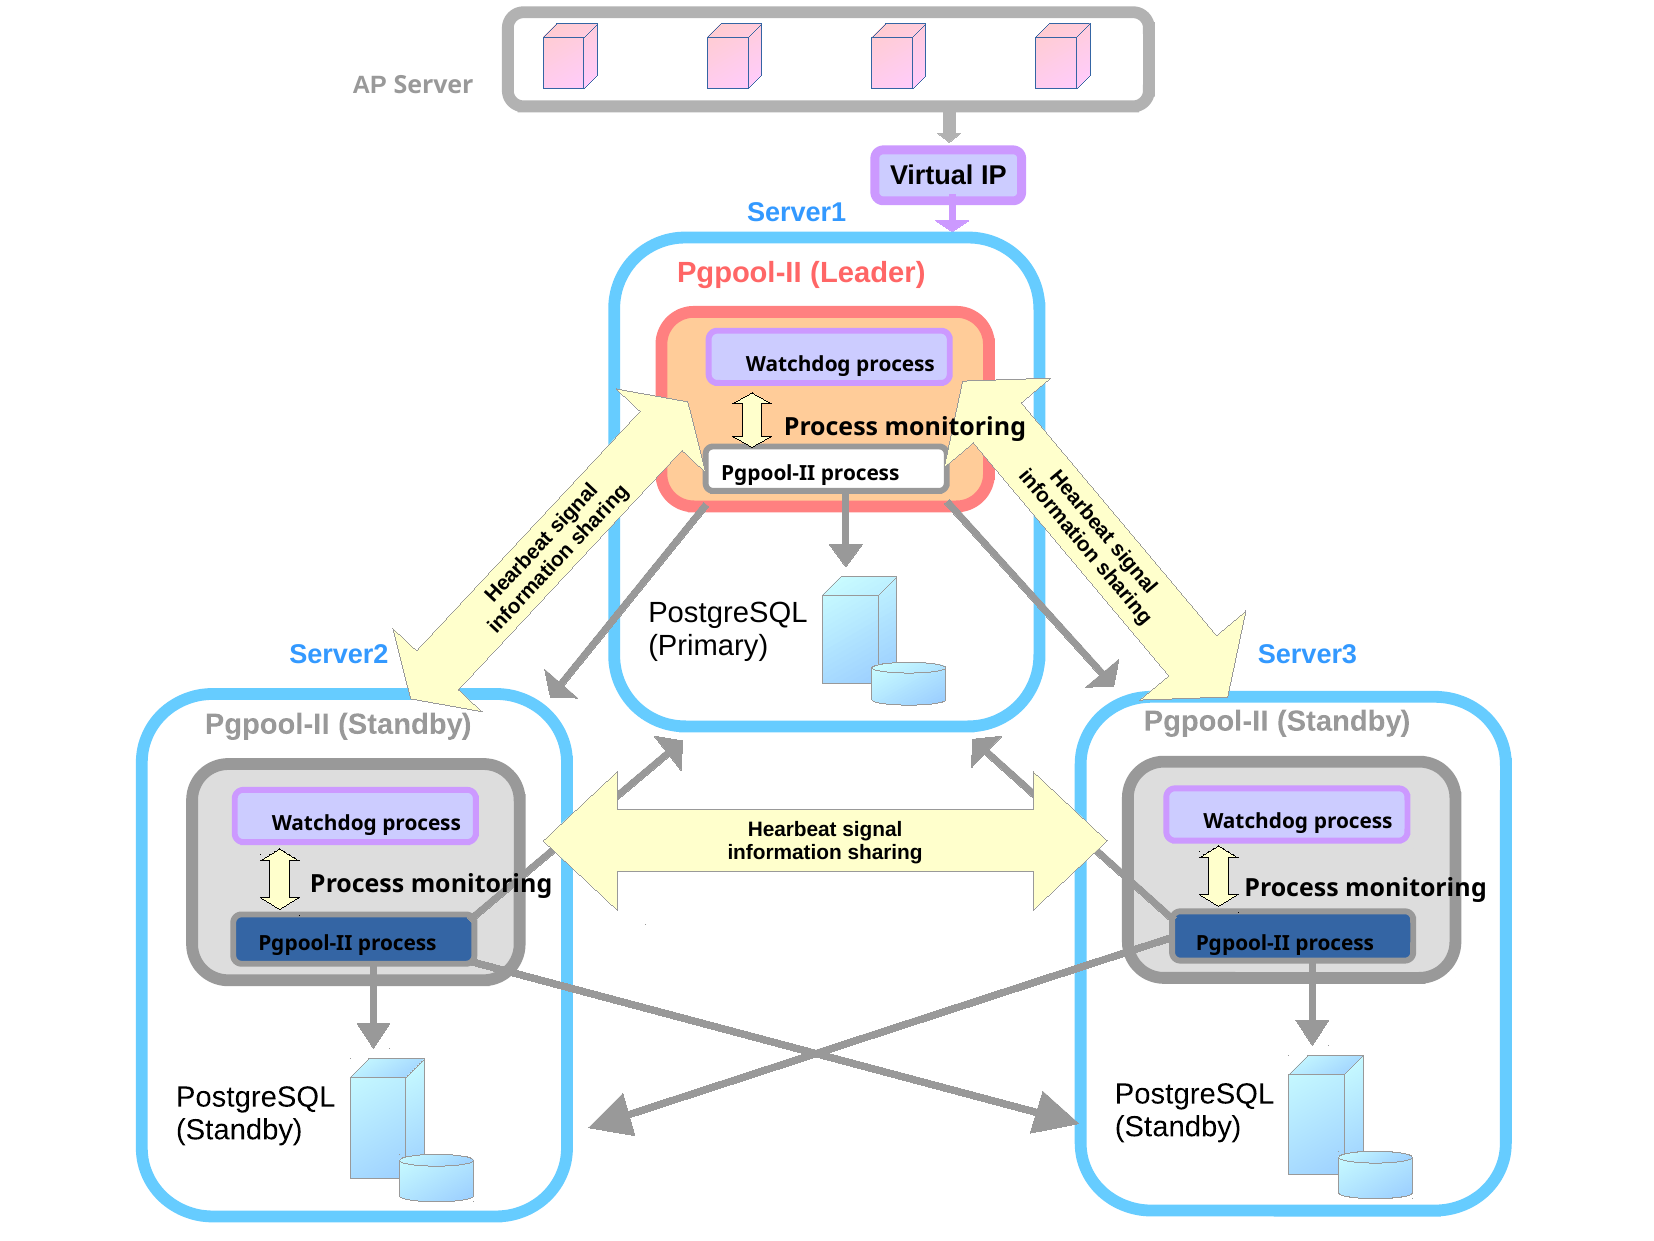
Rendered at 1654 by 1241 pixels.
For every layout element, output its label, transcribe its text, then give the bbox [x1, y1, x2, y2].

text_box [196, 1090, 211, 1107]
text_box [395, 718, 410, 734]
text_box [1236, 709, 1241, 731]
text_box [348, 713, 367, 735]
text_box [350, 1058, 474, 1202]
text_box [260, 718, 277, 735]
text_box [465, 761, 1456, 1136]
text_box [1145, 710, 1163, 731]
text_box [357, 1005, 390, 1049]
text_box [707, 23, 762, 89]
text_box [1117, 1083, 1133, 1104]
text_box [1165, 1084, 1174, 1104]
text_box [543, 23, 598, 89]
text_box Hearbeat signal information sharing [958, 378, 1246, 701]
text_box [937, 106, 961, 143]
text_box Pgpool-II process [243, 921, 465, 1005]
text_box [1174, 1087, 1188, 1110]
text_box Process monitoring [1229, 862, 1465, 949]
text_box Watchdog process [730, 341, 969, 426]
text_box [1135, 1087, 1150, 1104]
text_box [1385, 715, 1402, 737]
text_box [1262, 710, 1267, 731]
text_box [323, 713, 328, 734]
text_box [206, 713, 224, 734]
text_box [1402, 949, 1455, 978]
text_box Pgpool-II (Leader) [662, 248, 969, 302]
text_box Server1 [732, 189, 883, 231]
text_box Pgpool-II process [1181, 921, 1402, 1005]
text_box [264, 1118, 278, 1140]
text_box Server3 [1243, 631, 1373, 680]
text_box [1260, 1083, 1274, 1104]
text_box [1334, 714, 1349, 731]
text_box [822, 576, 946, 706]
text_box [871, 23, 926, 89]
text_box [278, 718, 295, 735]
text_box [829, 490, 863, 567]
text_box [618, 736, 683, 800]
text_box [1287, 710, 1305, 731]
text_box [1186, 1115, 1200, 1137]
text_box [226, 1087, 235, 1107]
text_box Virtual IP [874, 149, 1022, 201]
text_box [446, 718, 463, 740]
text_box [1351, 709, 1366, 731]
text_box [225, 718, 241, 740]
text_box [1035, 23, 1091, 89]
text_box [178, 1086, 194, 1107]
text_box [1306, 711, 1333, 731]
text_box [205, 1120, 214, 1140]
text_box [367, 714, 377, 734]
text_box [1295, 1005, 1329, 1046]
text_box [1217, 1120, 1232, 1143]
text_box [297, 1086, 318, 1113]
text_box [1217, 714, 1234, 731]
text_box [1217, 1083, 1234, 1104]
text_box [1369, 709, 1385, 731]
text_box [531, 848, 555, 873]
text_box Process monitoring [295, 858, 531, 945]
text_box [1151, 1087, 1165, 1104]
text_box [971, 736, 1033, 798]
text_box [1116, 1115, 1125, 1143]
text_box [244, 717, 259, 740]
text_box [261, 1090, 276, 1107]
text_box Hearbeat signal information sharing [392, 388, 706, 712]
text_box [1202, 1115, 1217, 1137]
text_box [1199, 714, 1216, 731]
text_box [1153, 1120, 1169, 1137]
text_box [1164, 714, 1180, 737]
text_box [1400, 709, 1409, 737]
text_box [247, 1118, 261, 1140]
text_box Watchdog process [257, 800, 495, 885]
text_box [1254, 710, 1259, 731]
text_box [661, 311, 989, 469]
text_box [1144, 1117, 1152, 1137]
text_box Process monitoring [769, 401, 1004, 488]
text_box [1200, 1087, 1215, 1104]
text_box PostgreSQL (Primary) [633, 588, 823, 670]
text_box [315, 713, 320, 734]
text_box [252, 1090, 261, 1107]
text_box [339, 712, 348, 740]
text_box [1236, 1083, 1257, 1109]
text_box AP Server [337, 59, 579, 107]
text_box [1125, 1115, 1143, 1137]
text_box Server2 [274, 631, 405, 680]
text_box [935, 194, 969, 231]
text_box [430, 712, 446, 735]
text_box [928, 488, 1119, 688]
text_box [1191, 1087, 1200, 1104]
text_box [214, 1123, 230, 1140]
text_box [278, 1123, 293, 1146]
text_box Pgpool-II process [706, 450, 928, 535]
text_box [292, 1118, 301, 1146]
text_box [1278, 709, 1287, 737]
text_box [177, 1118, 186, 1146]
text_box [192, 764, 520, 981]
text_box [461, 712, 471, 740]
text_box Hearbeat signal information sharing [543, 771, 1108, 911]
text_box [1231, 1115, 1240, 1143]
text_box Watchdog process [1188, 799, 1427, 883]
text_box [278, 1086, 296, 1107]
text_box [377, 718, 394, 735]
text_box [321, 1086, 335, 1107]
text_box [212, 1090, 226, 1107]
text_box [1182, 714, 1198, 737]
text_box [235, 1090, 250, 1113]
text_box [297, 712, 302, 734]
text_box [1288, 1055, 1413, 1199]
text_box [544, 452, 709, 699]
text_box [412, 712, 427, 735]
text_box [186, 1118, 204, 1140]
text_box [231, 1123, 245, 1140]
text_box [1170, 1120, 1183, 1137]
